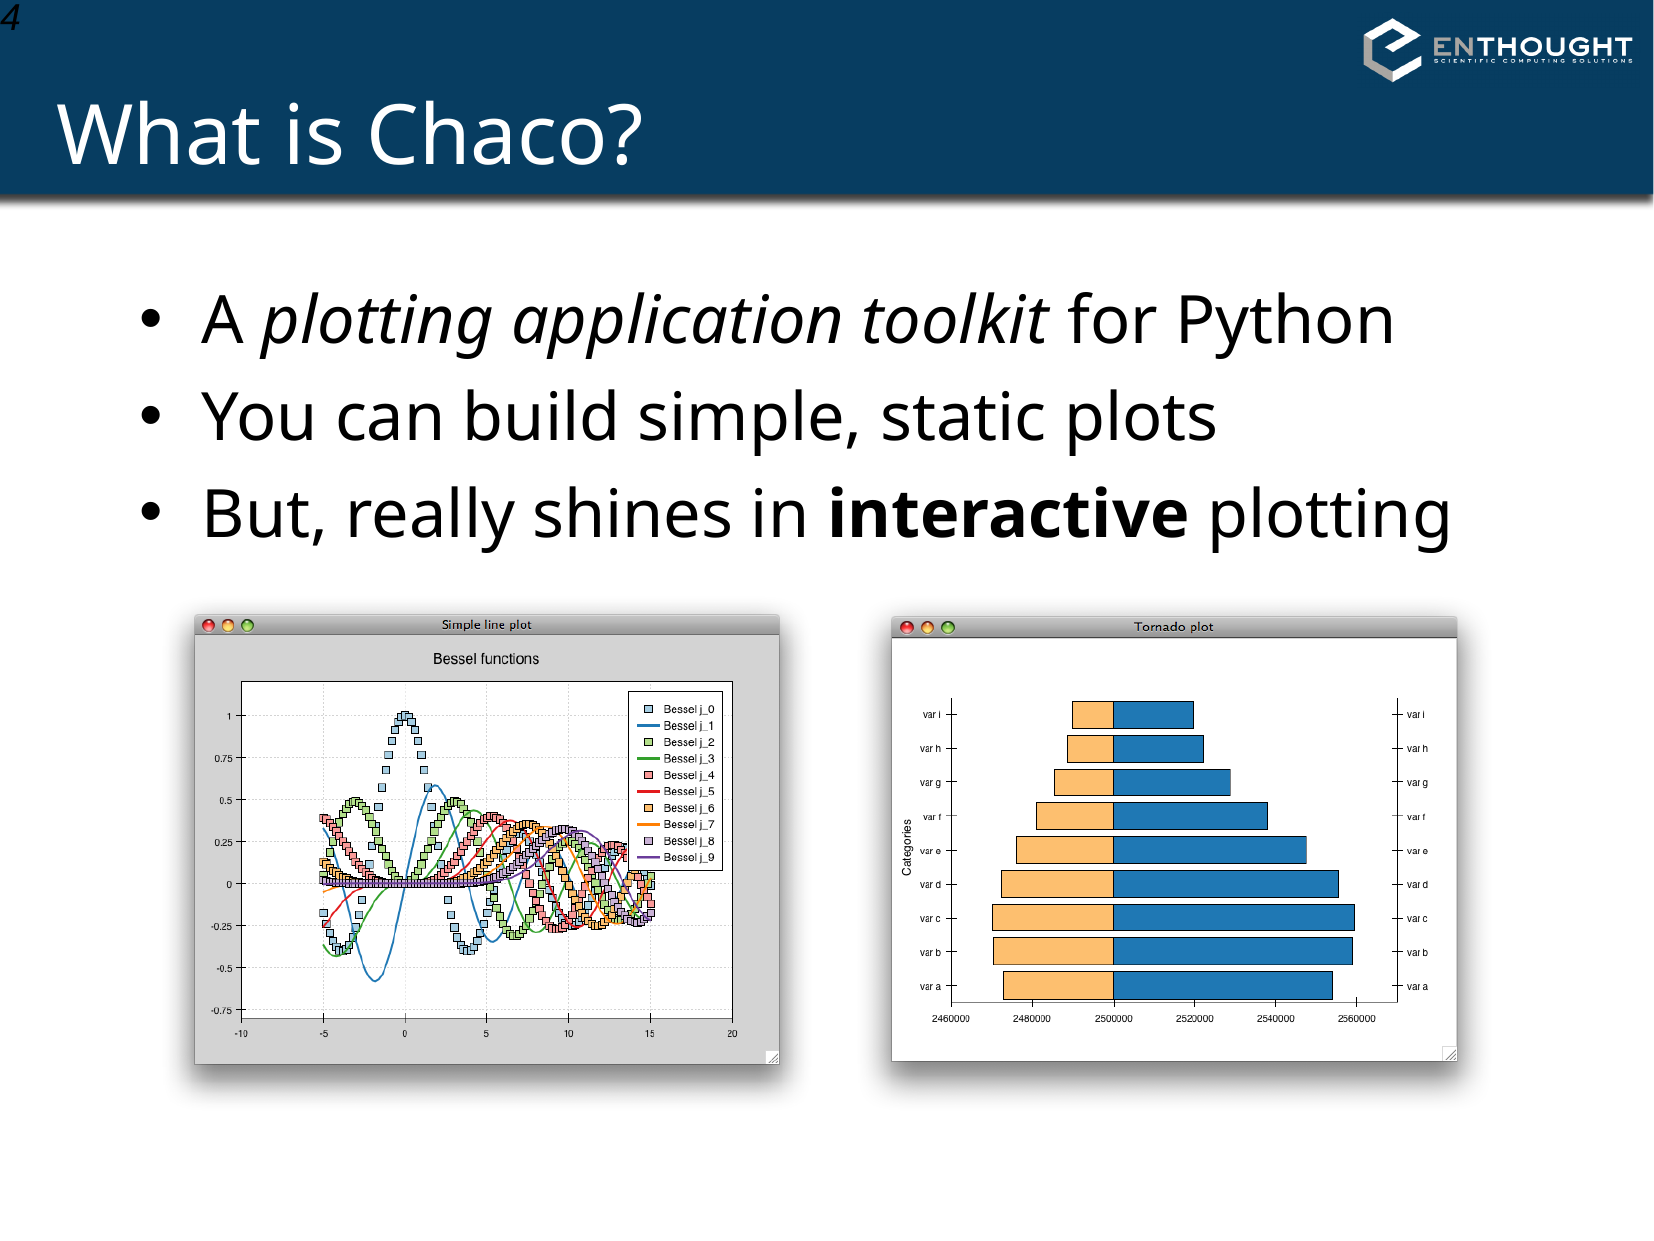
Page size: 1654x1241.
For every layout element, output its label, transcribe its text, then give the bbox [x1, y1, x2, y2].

picture [158, 592, 815, 1115]
picture [853, 592, 1495, 1115]
list A plotting application toolkit for Python You can build simple, static plots But, really shines in interactive plotting [116, 269, 1523, 1014]
title What is Chaco? [41, 27, 1447, 235]
picture [0, 0, 1654, 217]
picture [4, 10, 15, 22]
